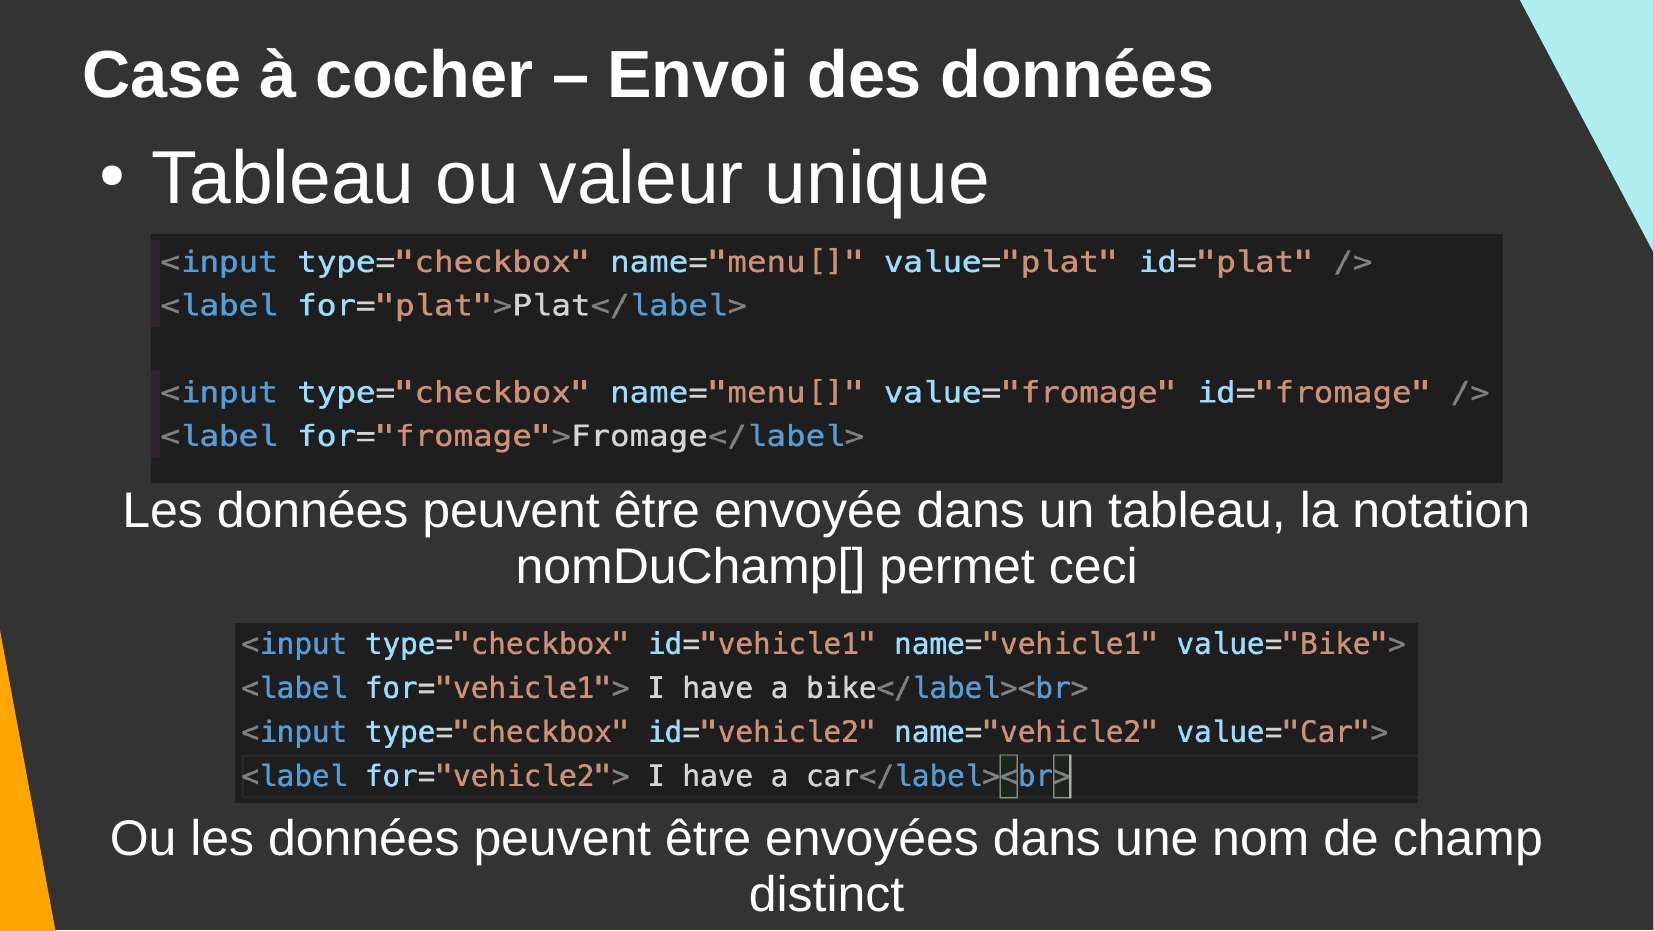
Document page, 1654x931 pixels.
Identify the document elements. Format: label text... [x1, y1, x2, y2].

list Tableau ou valeur unique [80, 135, 1605, 443]
text_box [1519, 0, 1654, 254]
text_box [0, 630, 56, 931]
picture [235, 623, 1418, 803]
title Ou les données peuvent être envoyées dans une nom de champ distinct [31, 810, 1622, 923]
title Case à cocher – Envoi des données [82, 37, 1571, 114]
picture [150, 234, 1503, 482]
title Les données peuvent être envoyée dans un tableau, la notation nomDuChamp[] permet ceci [31, 482, 1622, 595]
